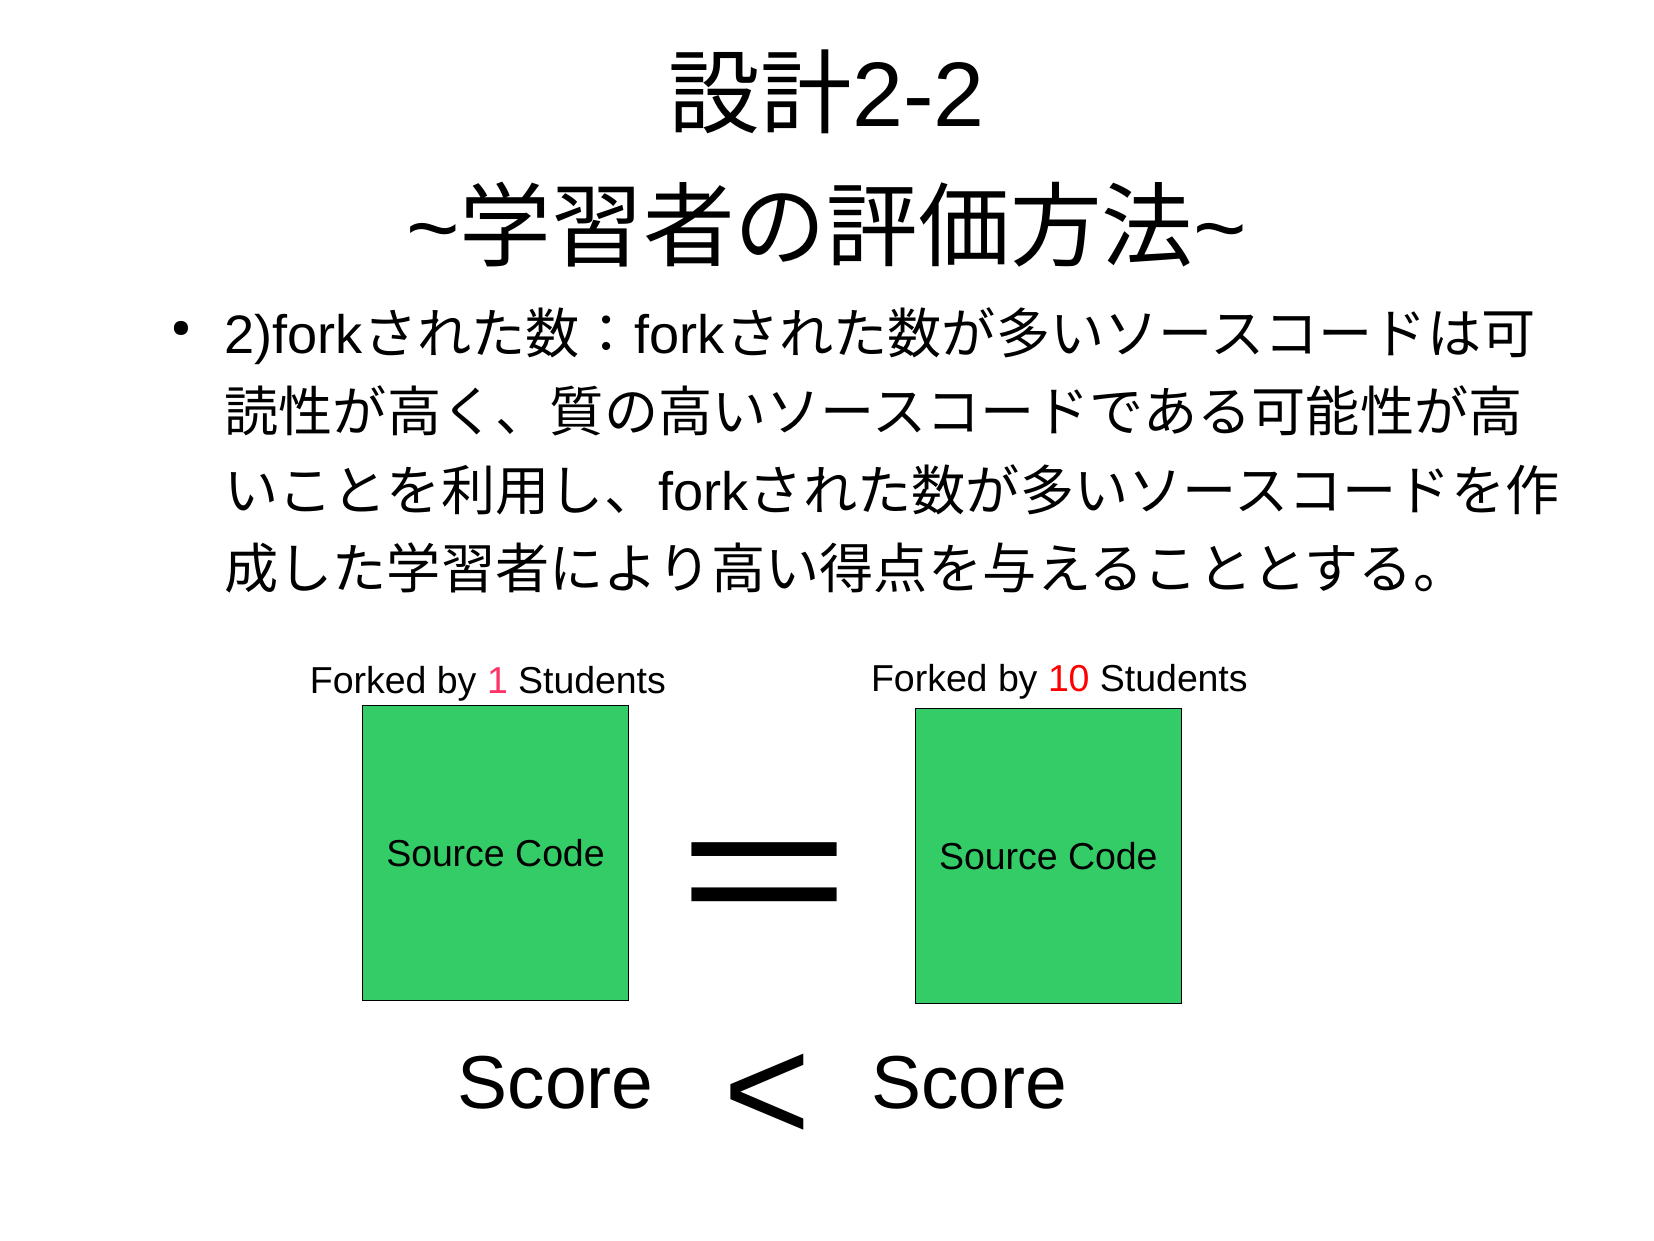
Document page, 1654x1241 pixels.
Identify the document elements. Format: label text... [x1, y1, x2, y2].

text_box < [708, 998, 1329, 1182]
text_box Score [442, 1033, 708, 1133]
text_box Forked by 1 Students [295, 651, 709, 709]
list 2)forkされた数：forkされた数が多いソースコードは可読性が高く、質の高いソースコードである可能性が高いことを利用し、forkされた数が多いソースコードを作成した学習者により高い得点を与えることとする。 [82, 290, 1571, 1109]
text_box ＝ [649, 708, 1063, 978]
text_box Forked by 10 Students [856, 649, 1300, 707]
text_box Source Code [362, 709, 629, 1001]
title 設計2-2 ~学習者の評価方法~ [82, 36, 1571, 270]
text_box Source Code [915, 708, 1182, 998]
